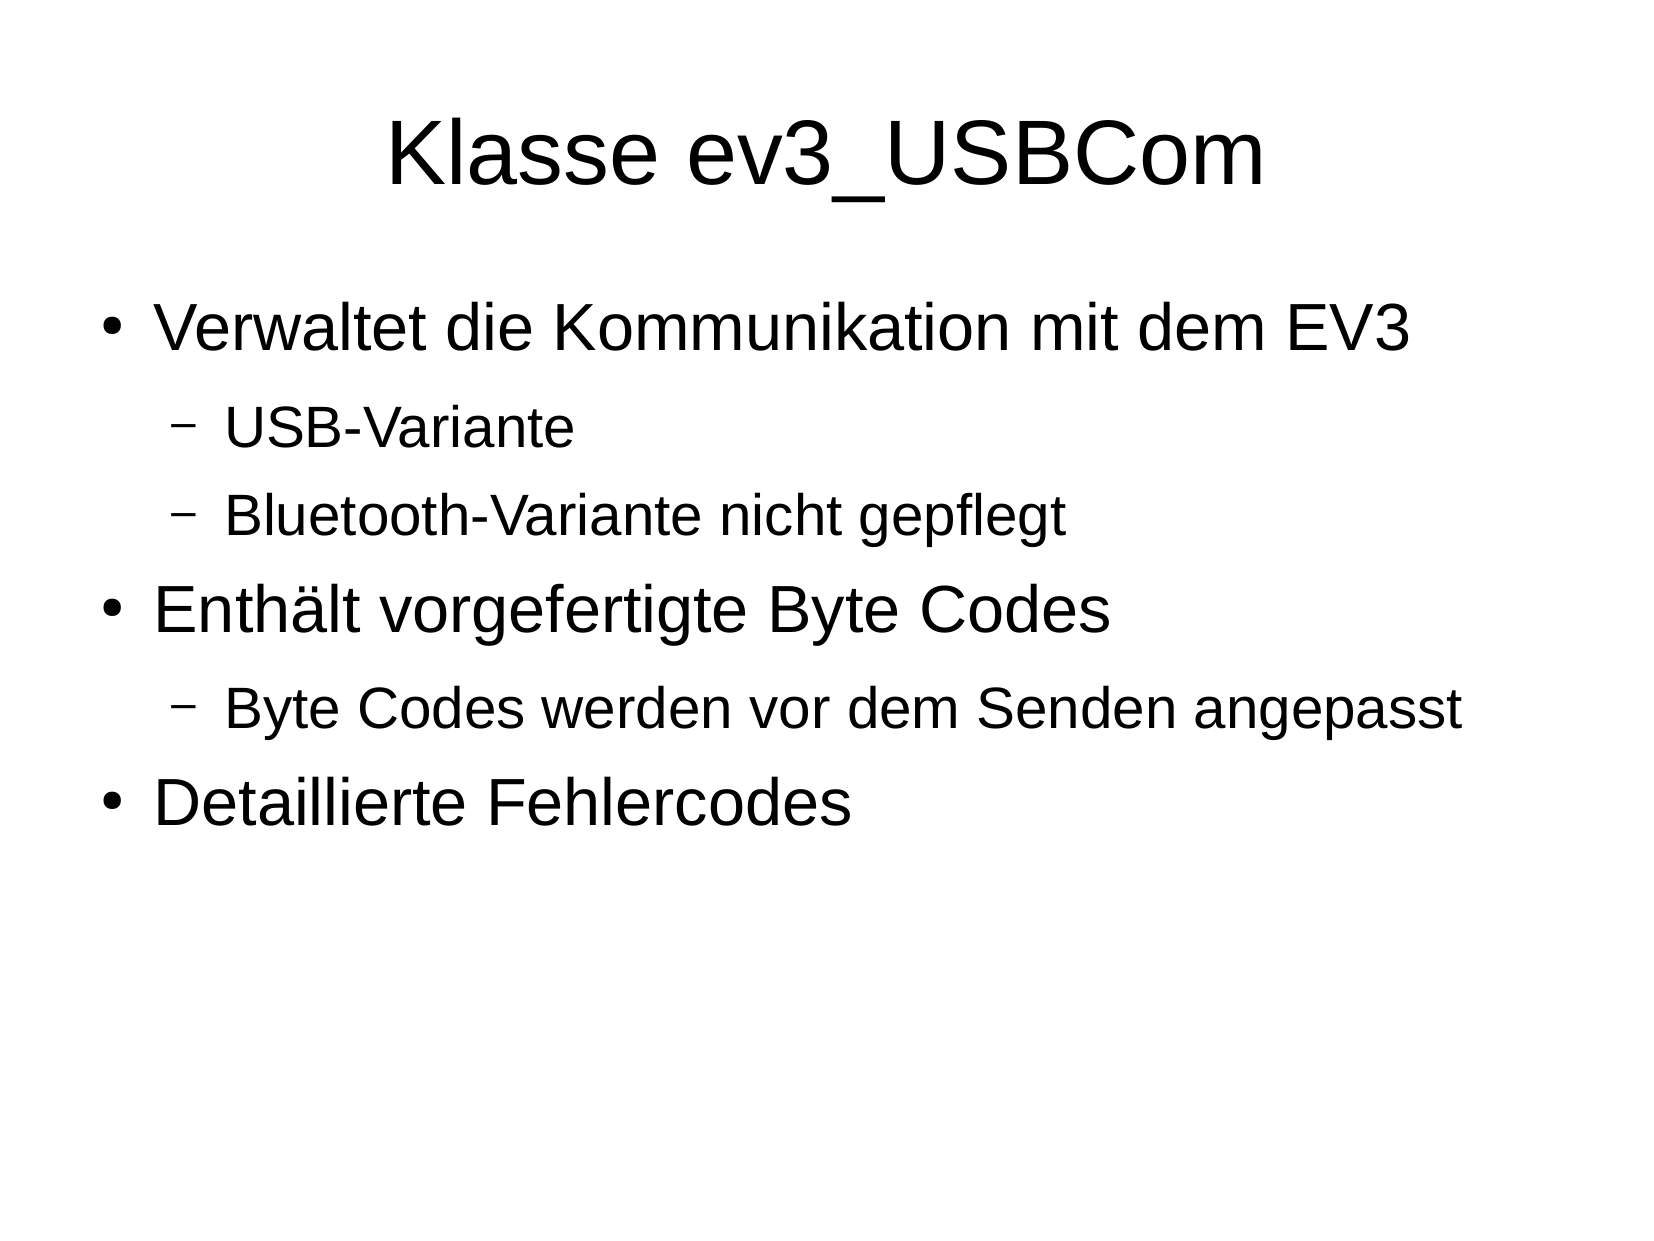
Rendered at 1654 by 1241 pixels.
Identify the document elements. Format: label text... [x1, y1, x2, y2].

list Verwaltet die Kommunikation mit dem EV3 USB-Variante Bluetooth-Variante nicht gepflegt Enthält vorgefertigte Byte Codes Byte Codes werden vor dem Senden angepasst Detaillierte Fehlercodes [82, 290, 1538, 1010]
title Klasse ev3_USBCom [82, 49, 1571, 257]
